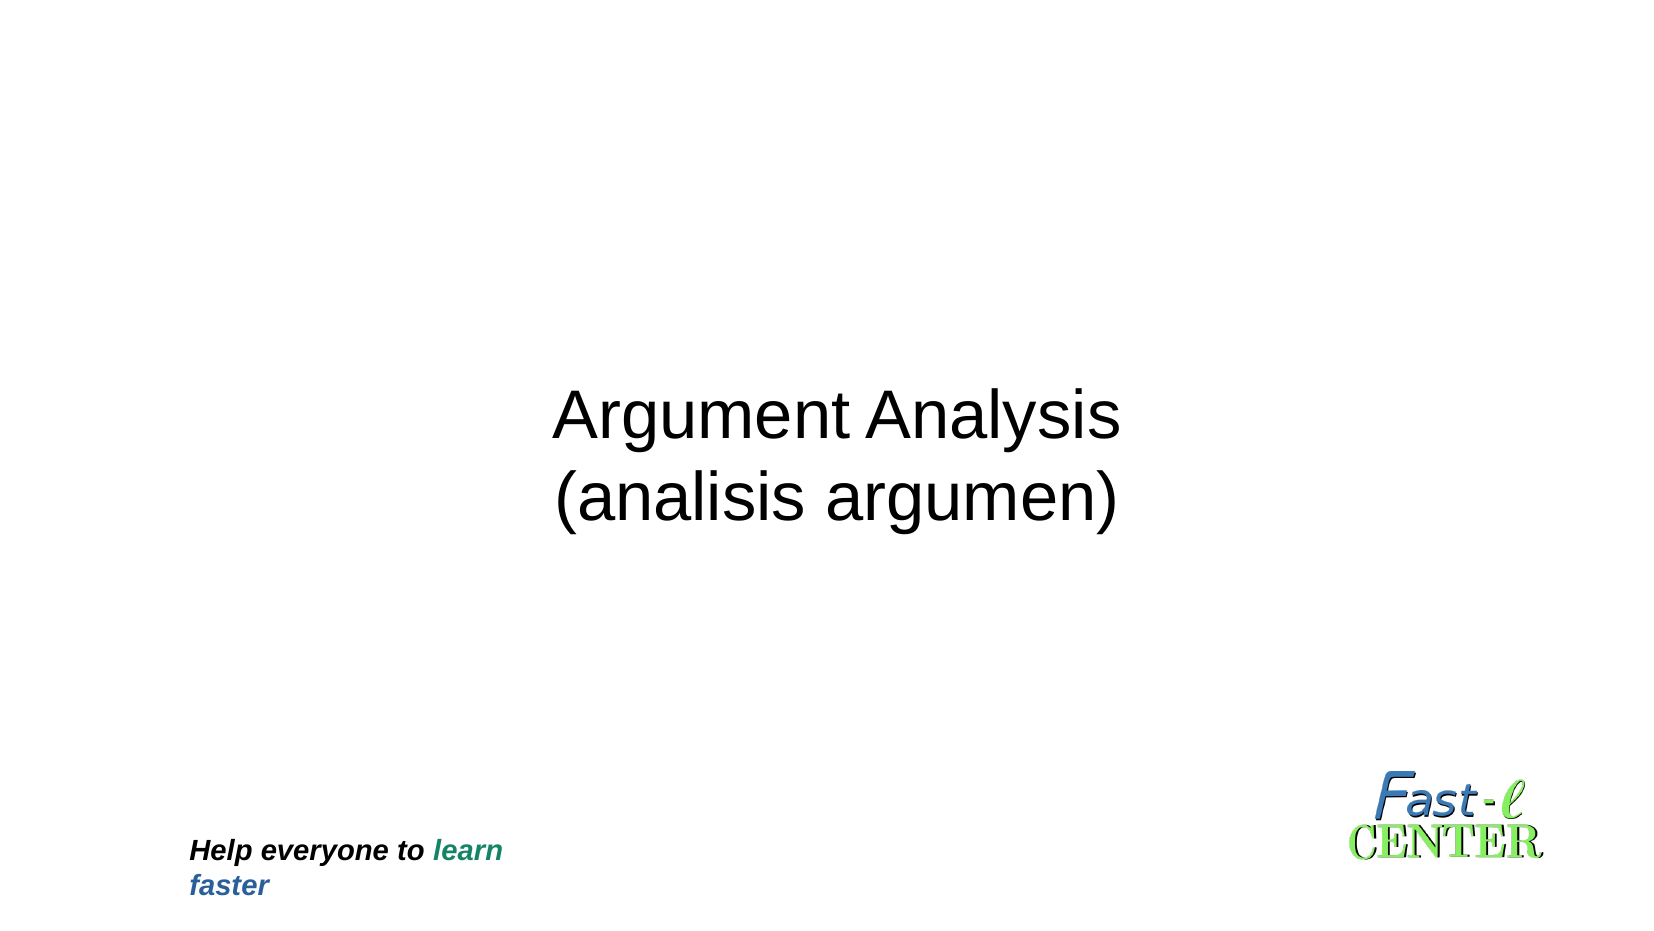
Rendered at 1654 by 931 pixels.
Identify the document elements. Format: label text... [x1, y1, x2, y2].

text_box Help everyone to learn faster [174, 823, 606, 871]
text_box Argument Analysis (analisis argumen) [187, 374, 1487, 530]
picture [1349, 771, 1544, 862]
